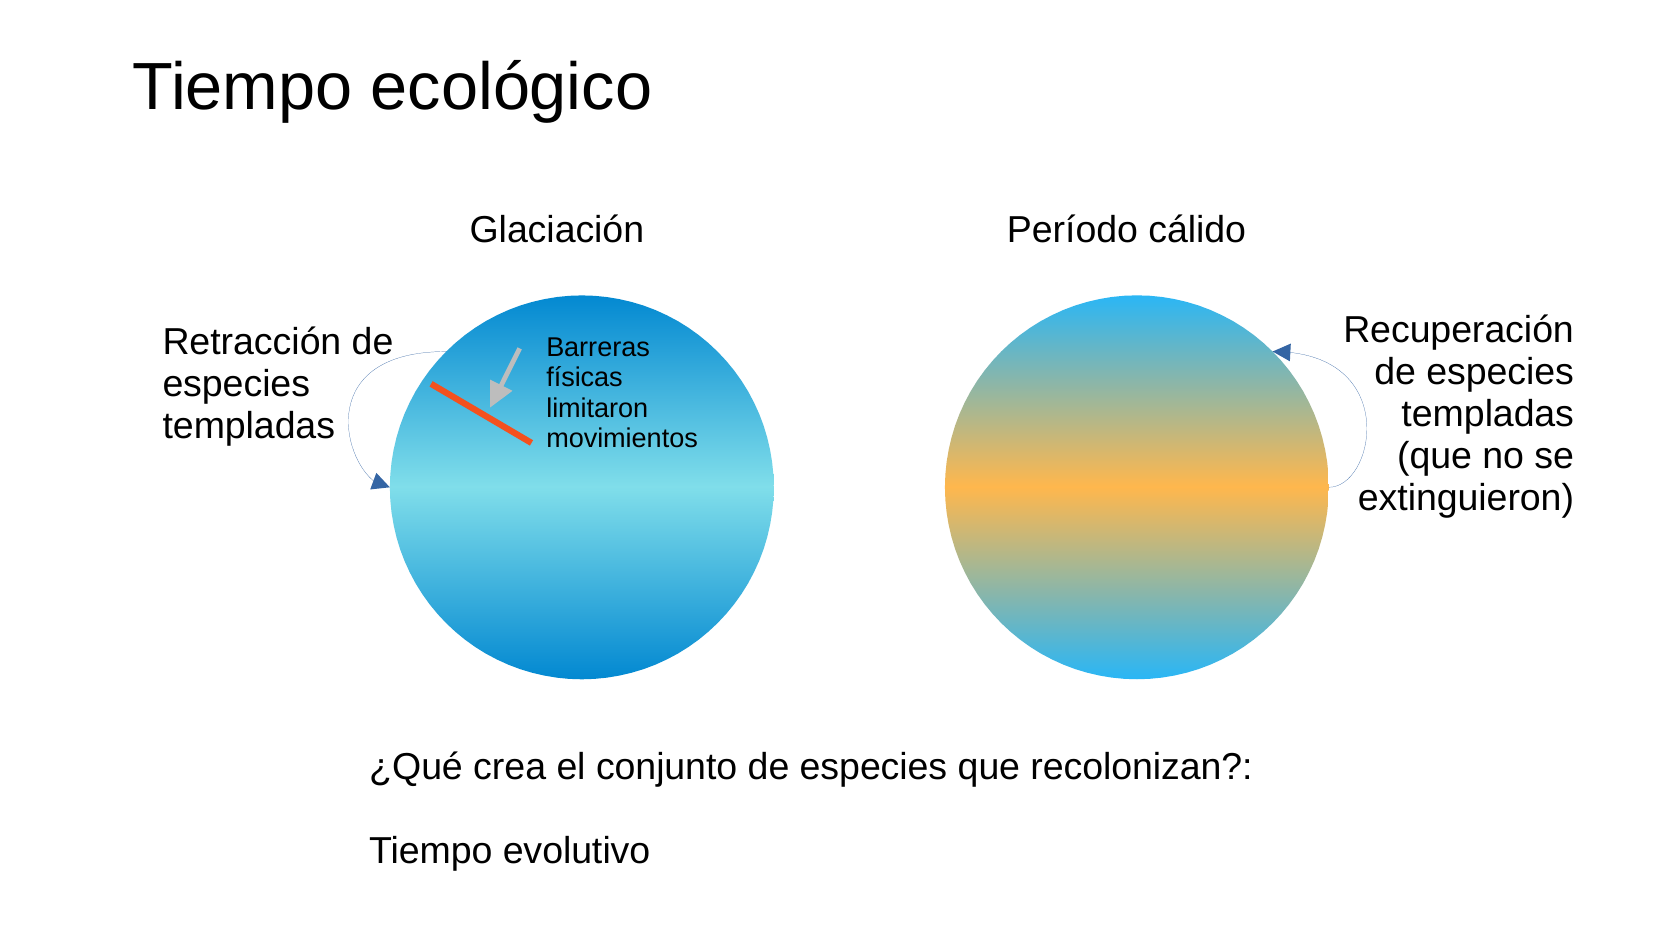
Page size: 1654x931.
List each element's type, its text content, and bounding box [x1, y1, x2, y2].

text_box [944, 295, 1325, 680]
text_box [432, 295, 683, 438]
text_box Glaciación [454, 200, 839, 258]
text_box Período cálido [992, 200, 1376, 258]
text_box Retracción de especies templadas [147, 312, 432, 454]
text_box ¿Qué crea el conjunto de especies que recolonizan?: Tiempo evolutivo [354, 738, 1359, 879]
text_box Tiempo ecológico [118, 41, 1595, 131]
text_box [389, 377, 774, 680]
text_box Recuperación de especies templadas (que no se extinguieron) [1305, 301, 1589, 526]
text_box Barreras físicas limitaron movimientos [531, 324, 739, 461]
